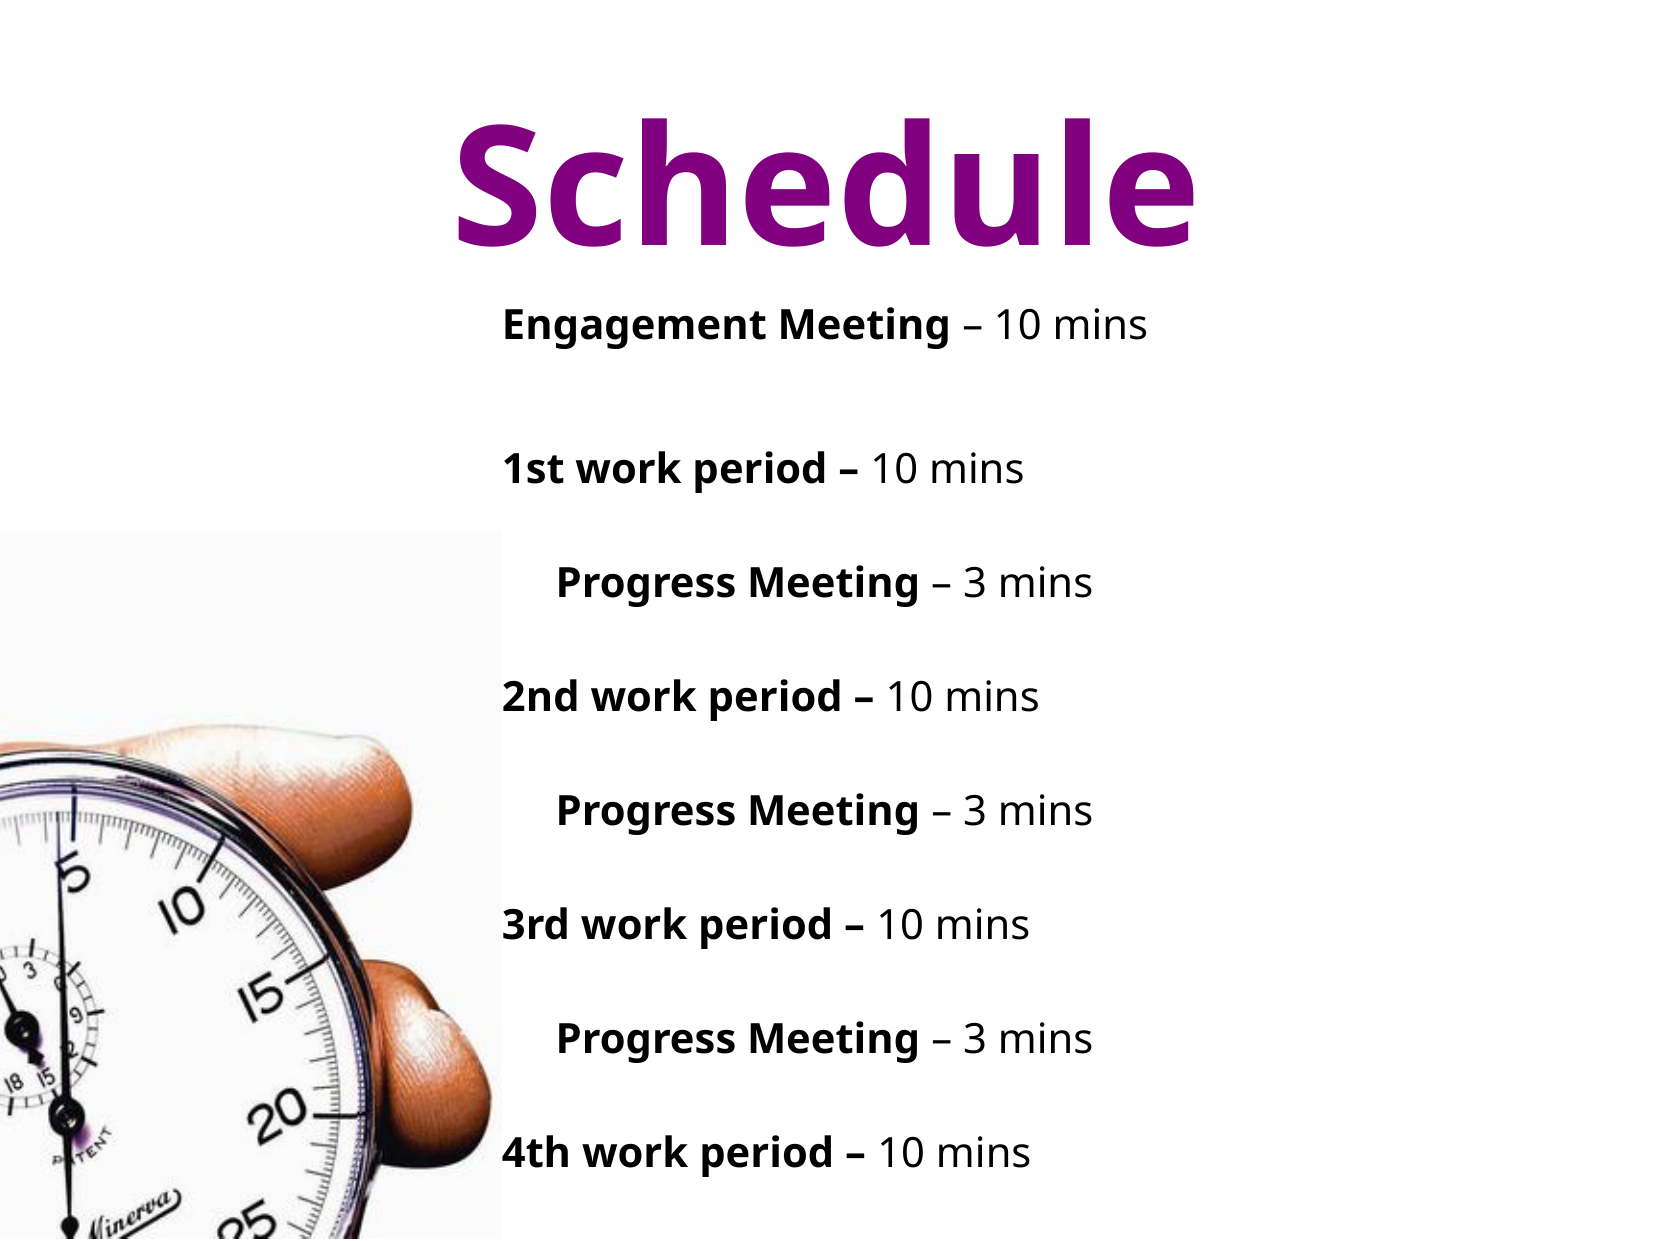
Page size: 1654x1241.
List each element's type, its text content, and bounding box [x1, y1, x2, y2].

list Engagement Meeting – 10 mins 1st work period – 10 mins Progress Meeting – 3 mins 2nd work period – 10 mins Progress Meeting – 3 mins 3rd work period – 10 mins Progress Meeting – 3 mins 4th work period – 10 mins Demo – 3 mins per team [501, 295, 1625, 1220]
picture [0, 531, 502, 1239]
title Schedule [59, 66, 1595, 296]
